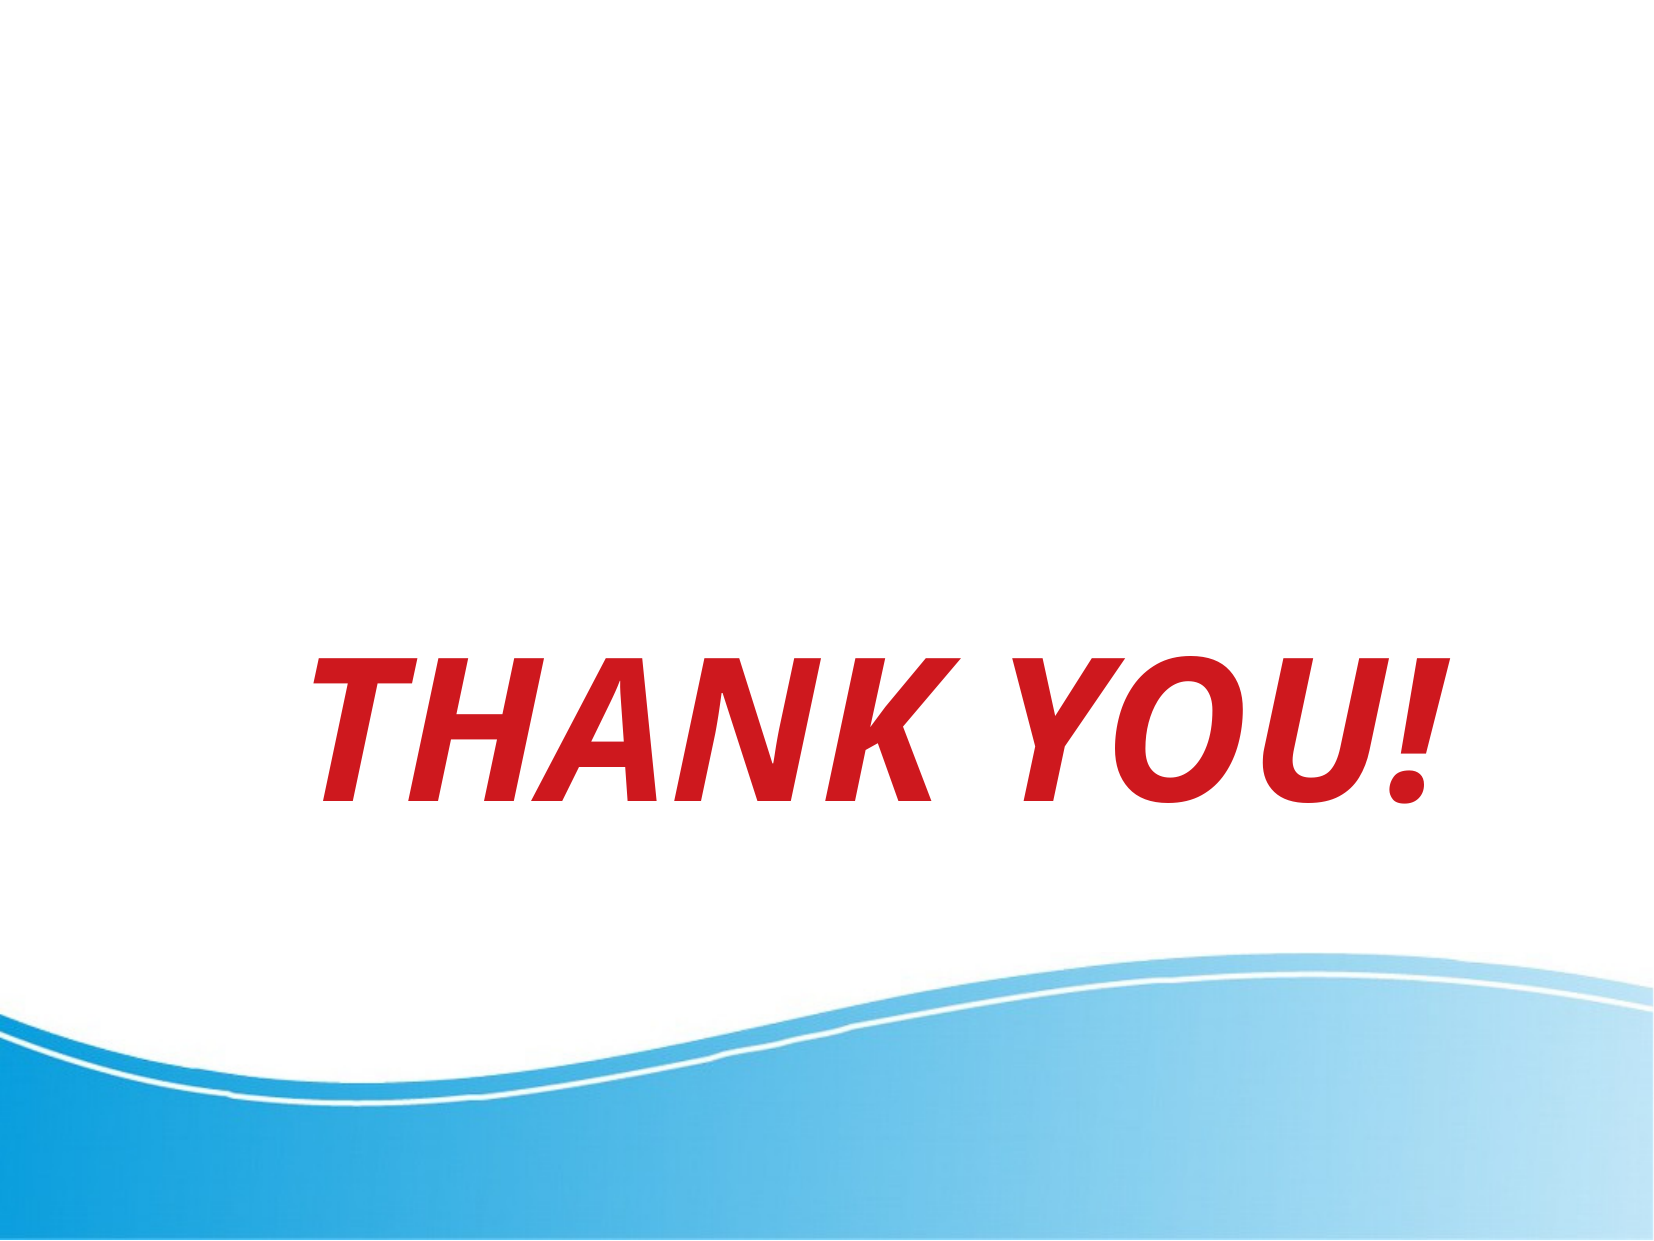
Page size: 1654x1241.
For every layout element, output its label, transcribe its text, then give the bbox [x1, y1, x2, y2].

list THANK YOU! [82, 289, 1571, 1010]
picture [0, 952, 1654, 1240]
